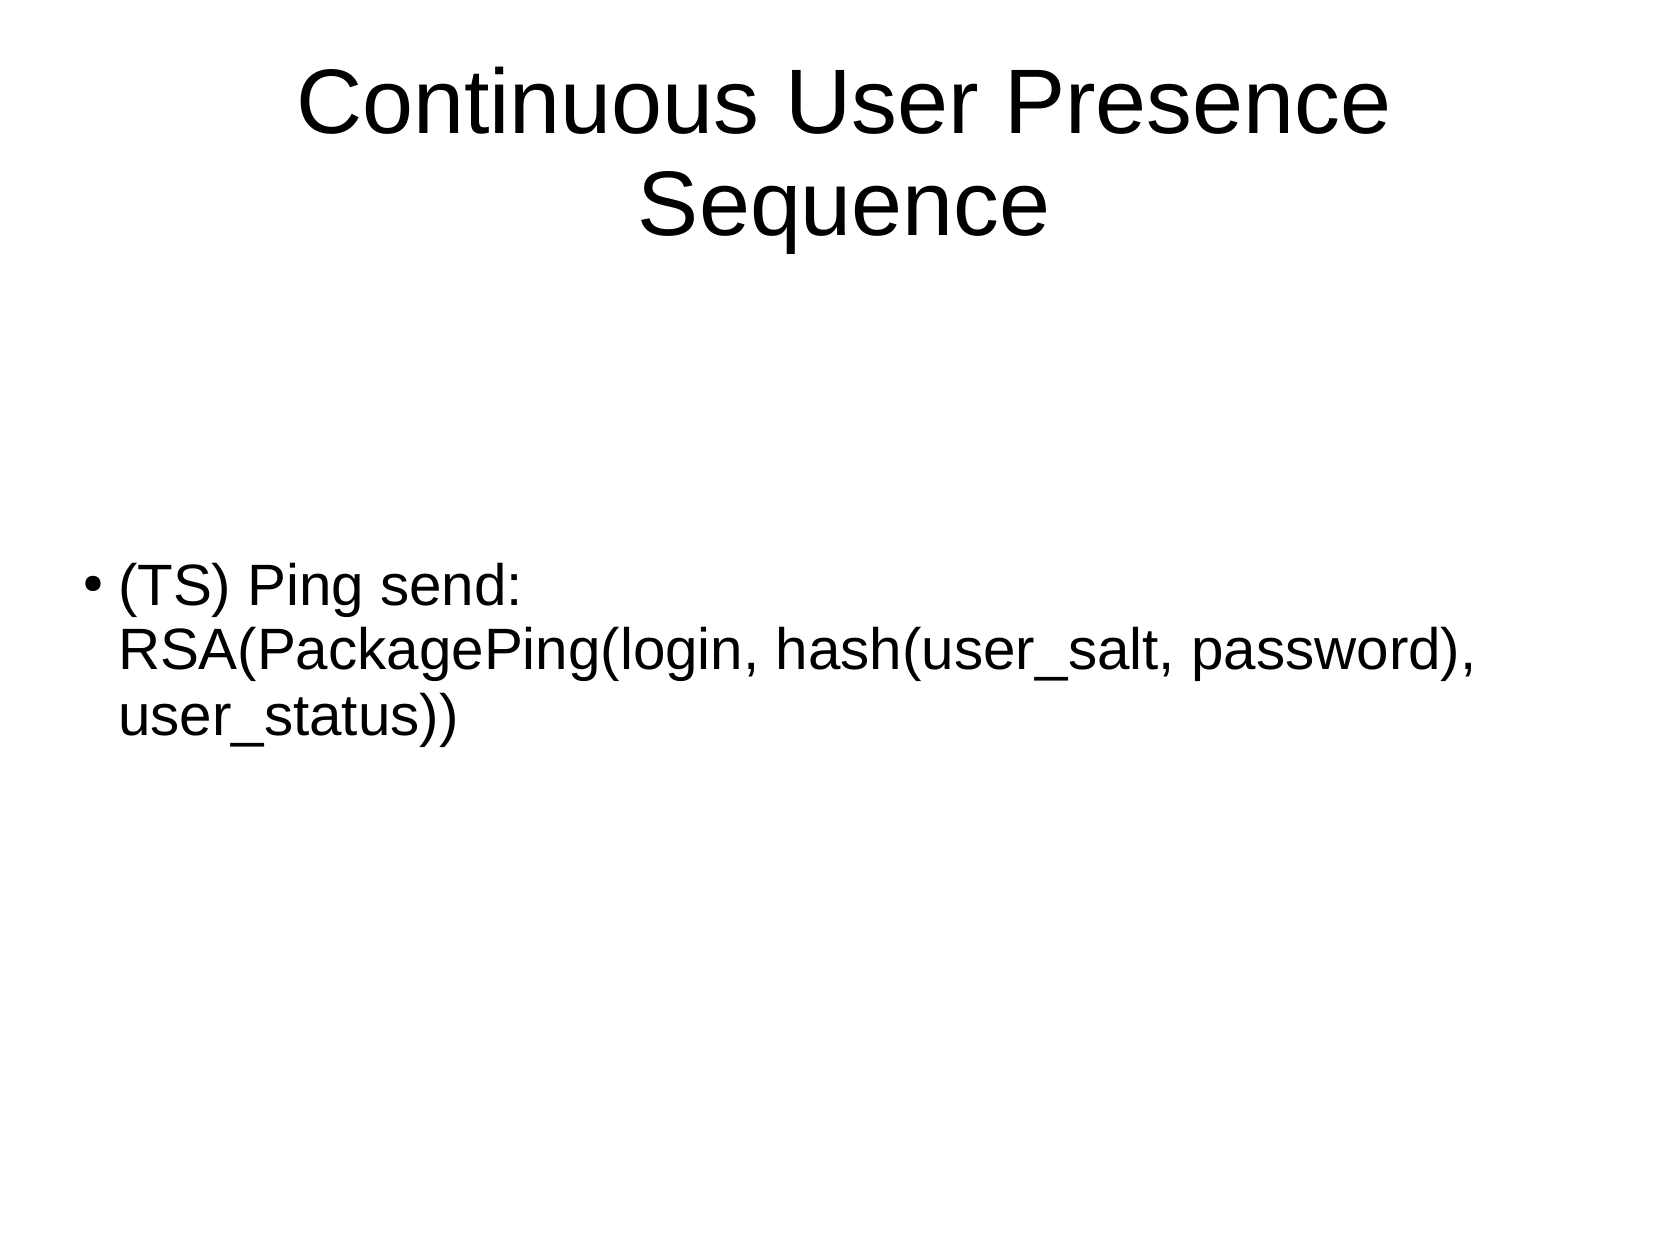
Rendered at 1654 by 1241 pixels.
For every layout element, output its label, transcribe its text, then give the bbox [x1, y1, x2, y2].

subtitle (TS) Ping send: RSA(PackagePing(login, hash(user_salt, password), user_status)) [82, 238, 1571, 1062]
title Continuous User Presence Sequence [82, 49, 1571, 238]
